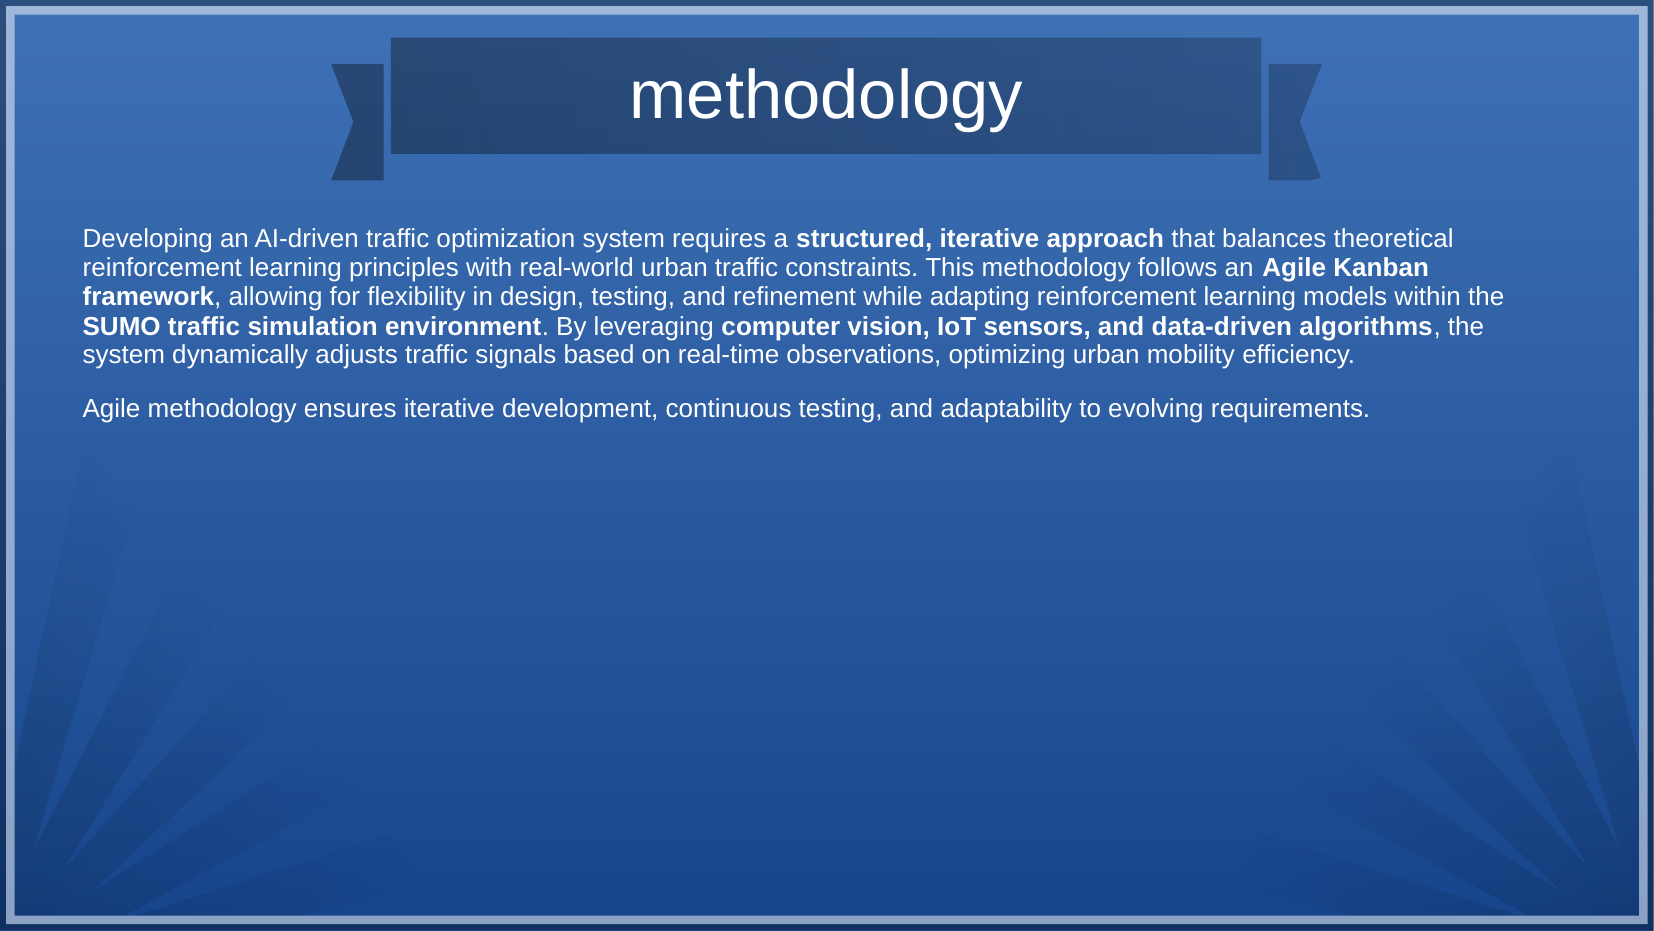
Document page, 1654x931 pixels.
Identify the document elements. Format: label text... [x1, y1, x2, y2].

title methodology [389, 35, 1264, 154]
list Developing an AI-driven traffic optimization system requires a structured, iterative approach that balances theoretical reinforcement learning principles with real-world urban traffic constraints. This methodology follows an Agile Kanban framework, allowing for flexibility in design, testing, and refinement while adapting reinforcement learning models within the SUMO traffic simulation environment. By leveraging computer vision, IoT sensors, and data-driven algorithms, the system dynamically adjusts traffic signals based on real-time observations, optimizing urban mobility efficiency. Agile methodology ensures iterative development, continuous testing, and adaptability to evolving requirements. [82, 224, 1571, 848]
